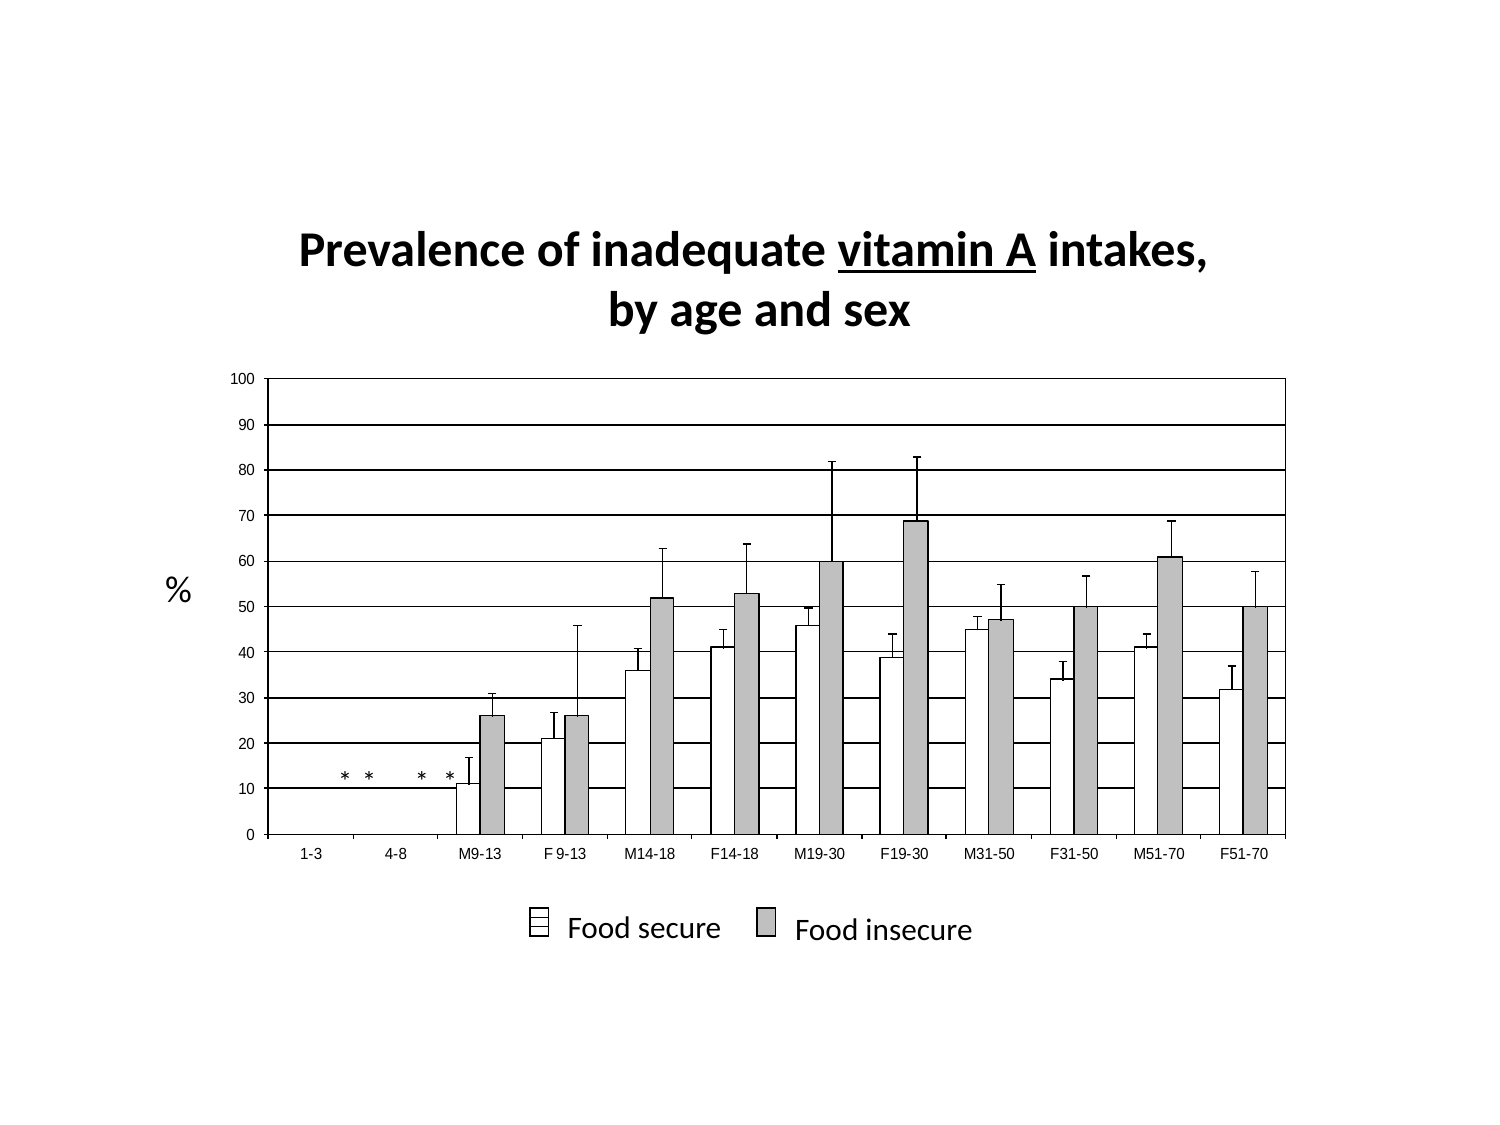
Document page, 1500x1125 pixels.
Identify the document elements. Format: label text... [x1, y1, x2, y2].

picture [208, 341, 1305, 892]
text_box [529, 907, 549, 937]
text_box Food insecure [780, 901, 988, 954]
text_box Food secure [552, 899, 737, 953]
text_box [756, 907, 776, 936]
title Prevalence of inadequate vitamin A intakes, by age and sex [253, 206, 1266, 341]
chart [208, 342, 1306, 894]
text_box % [150, 557, 207, 618]
